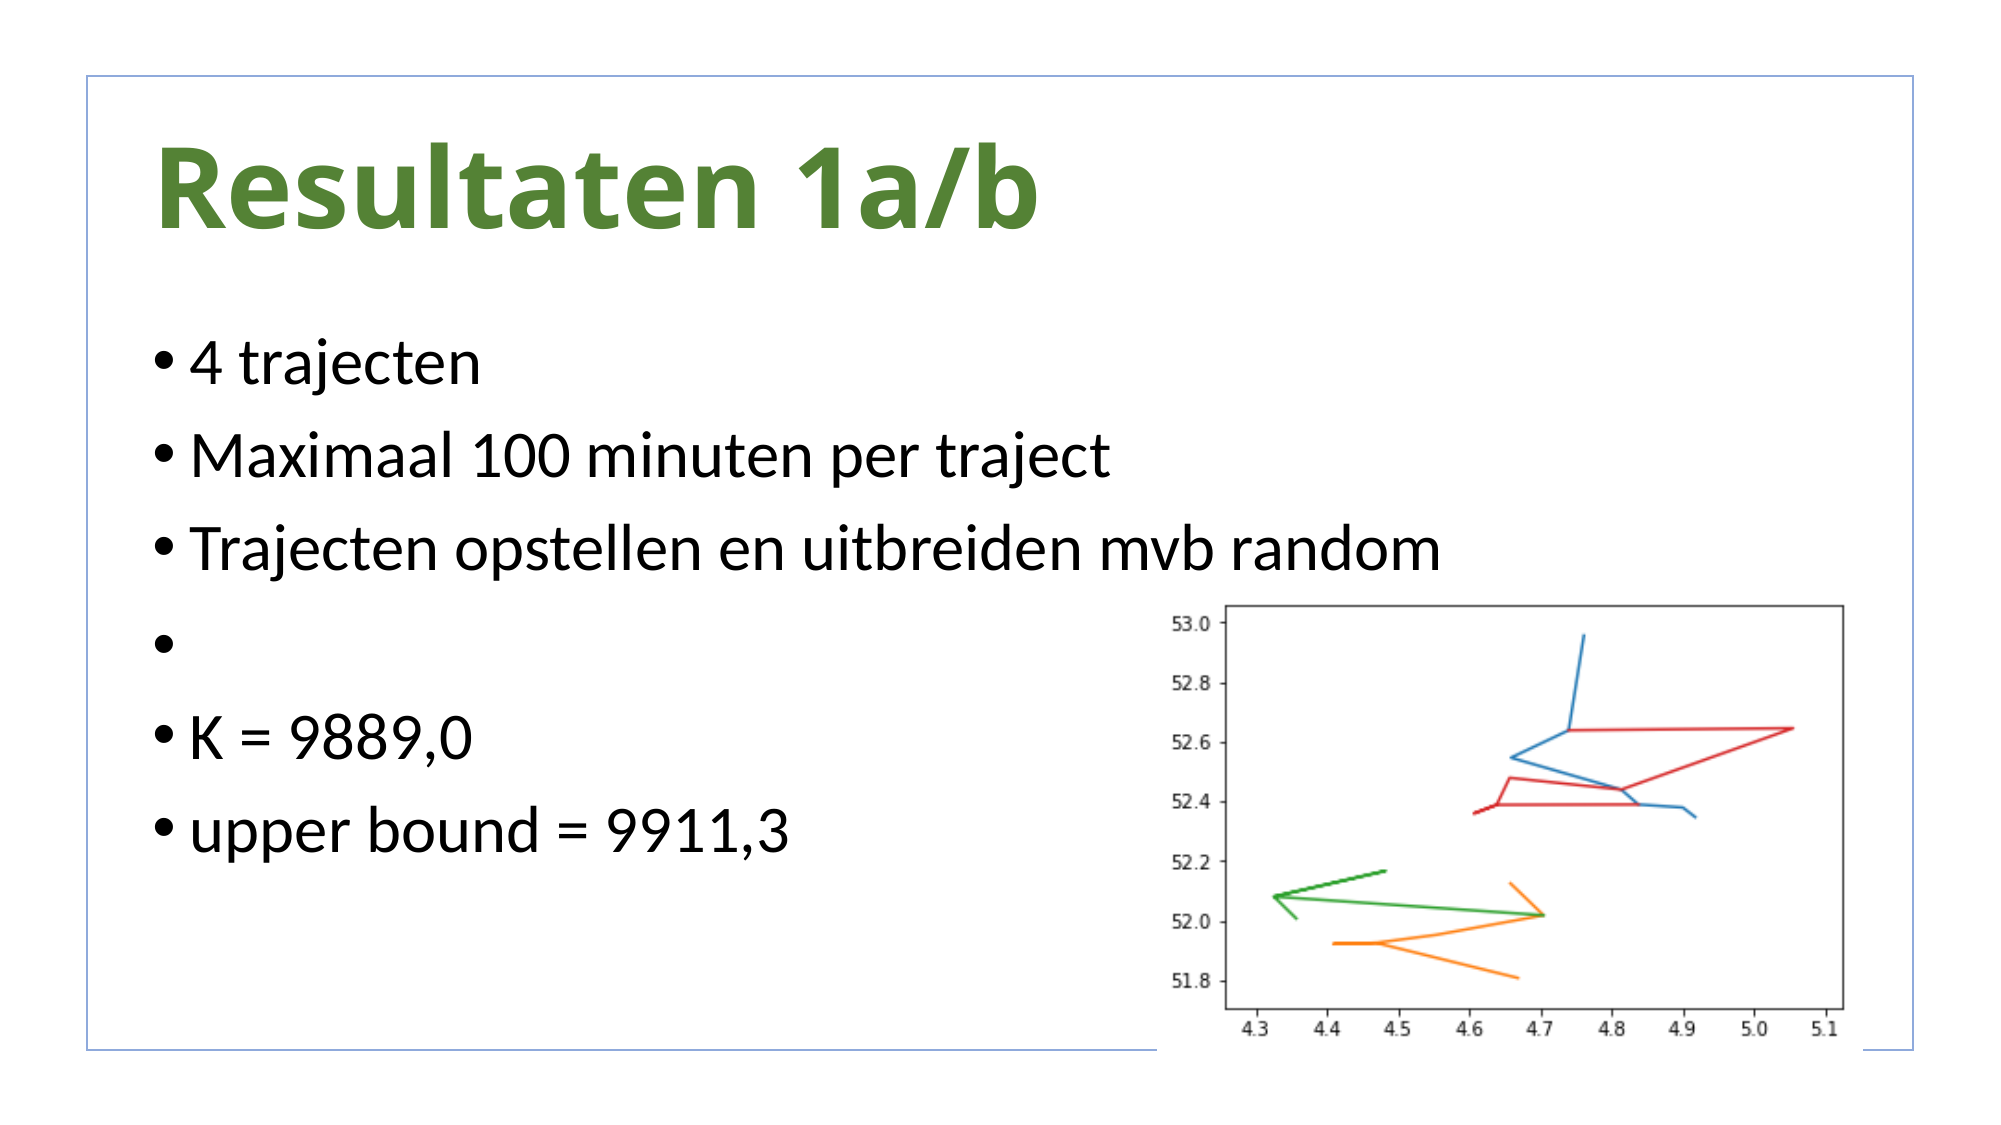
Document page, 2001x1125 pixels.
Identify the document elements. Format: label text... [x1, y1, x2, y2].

title Resultaten 1a/b [137, 83, 1863, 302]
text_box [87, 76, 1913, 1050]
picture [1157, 587, 1863, 1053]
list 4 trajecten Maximaal 100 minuten per traject Trajecten opstellen en uitbreiden mvb random K = 9889,0 upper bound = 9911,3 [137, 319, 1809, 1034]
